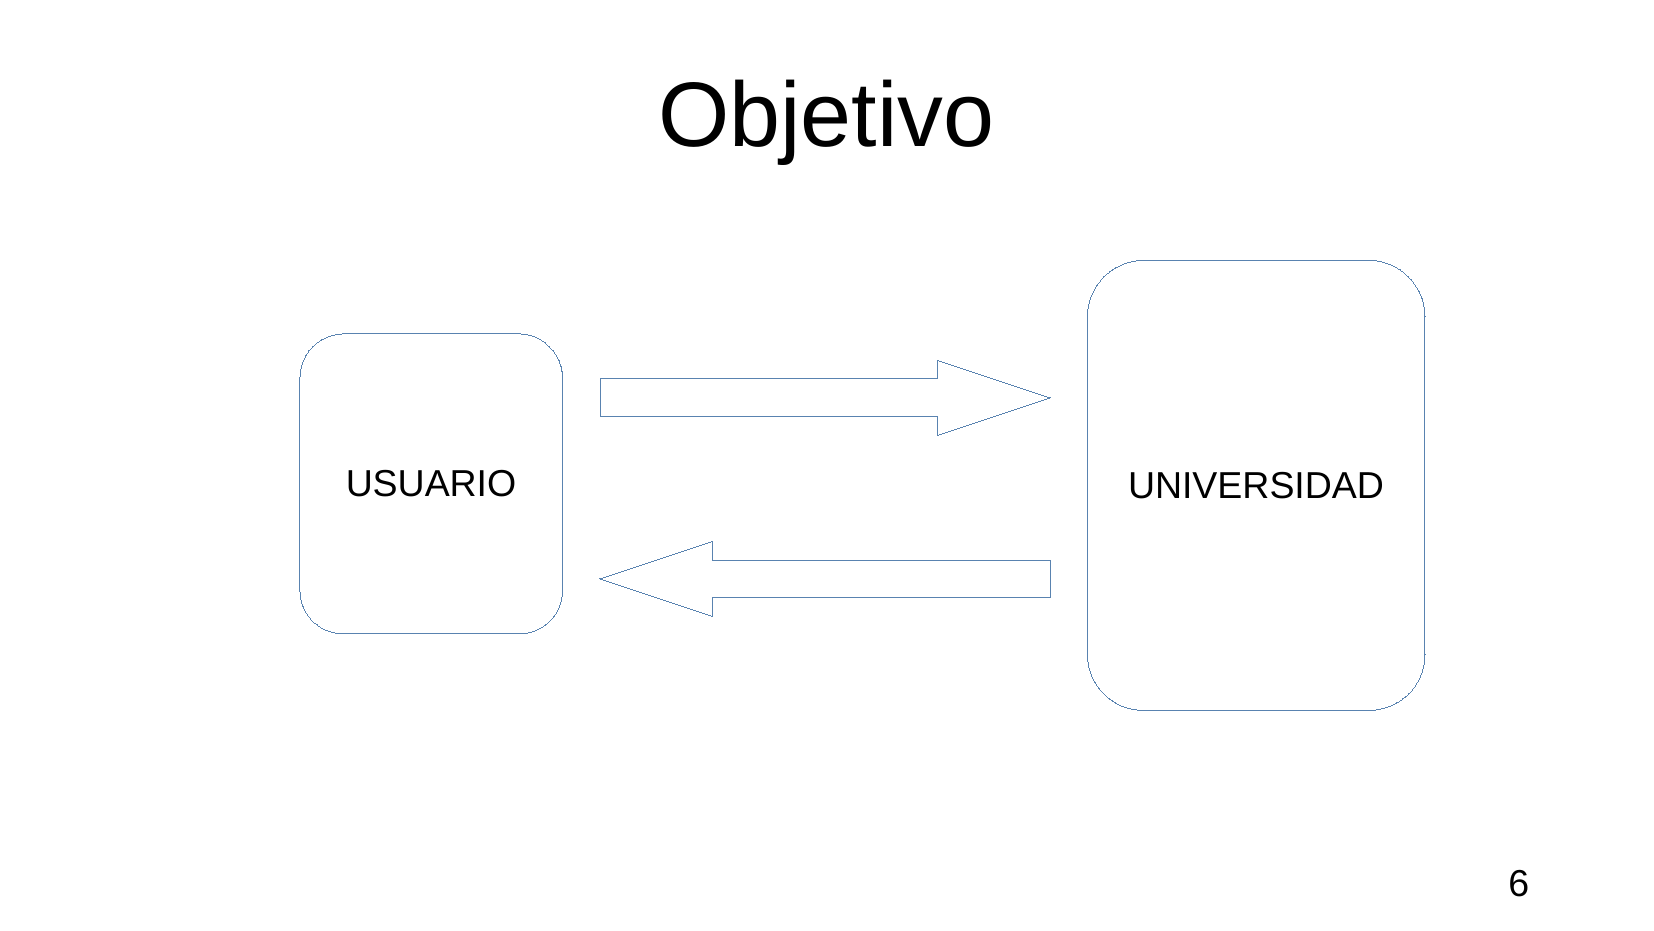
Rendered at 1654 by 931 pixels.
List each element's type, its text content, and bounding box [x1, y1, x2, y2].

text_box [600, 360, 1051, 436]
text_box UNIVERSIDAD [1087, 260, 1426, 711]
text_box <number> [1493, 855, 1654, 931]
text_box USUARIO [299, 333, 563, 634]
text_box [599, 541, 1051, 617]
title Objetivo [82, 37, 1571, 193]
